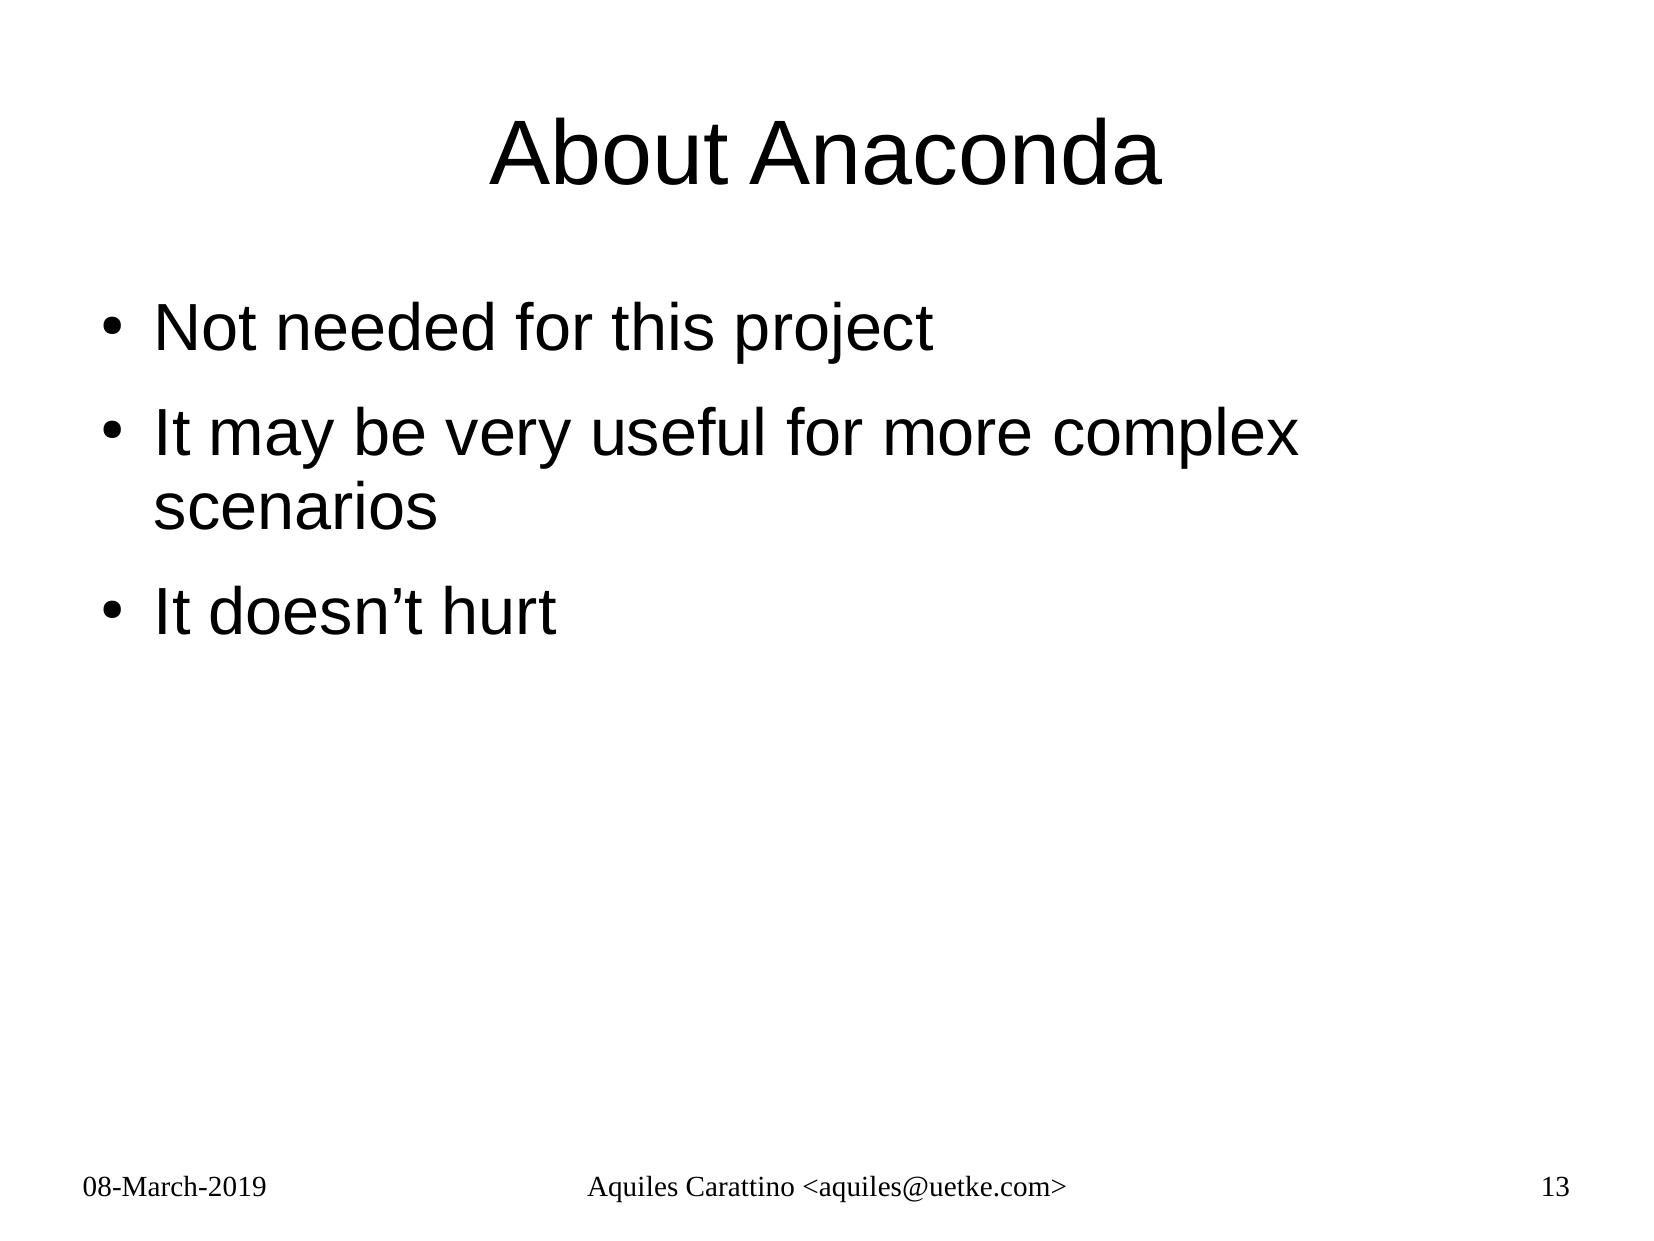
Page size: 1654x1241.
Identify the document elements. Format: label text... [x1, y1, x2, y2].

title About Anaconda [82, 49, 1571, 257]
list Not needed for this project It may be very useful for more complex scenarios It doesn’t hurt [82, 290, 1571, 1010]
